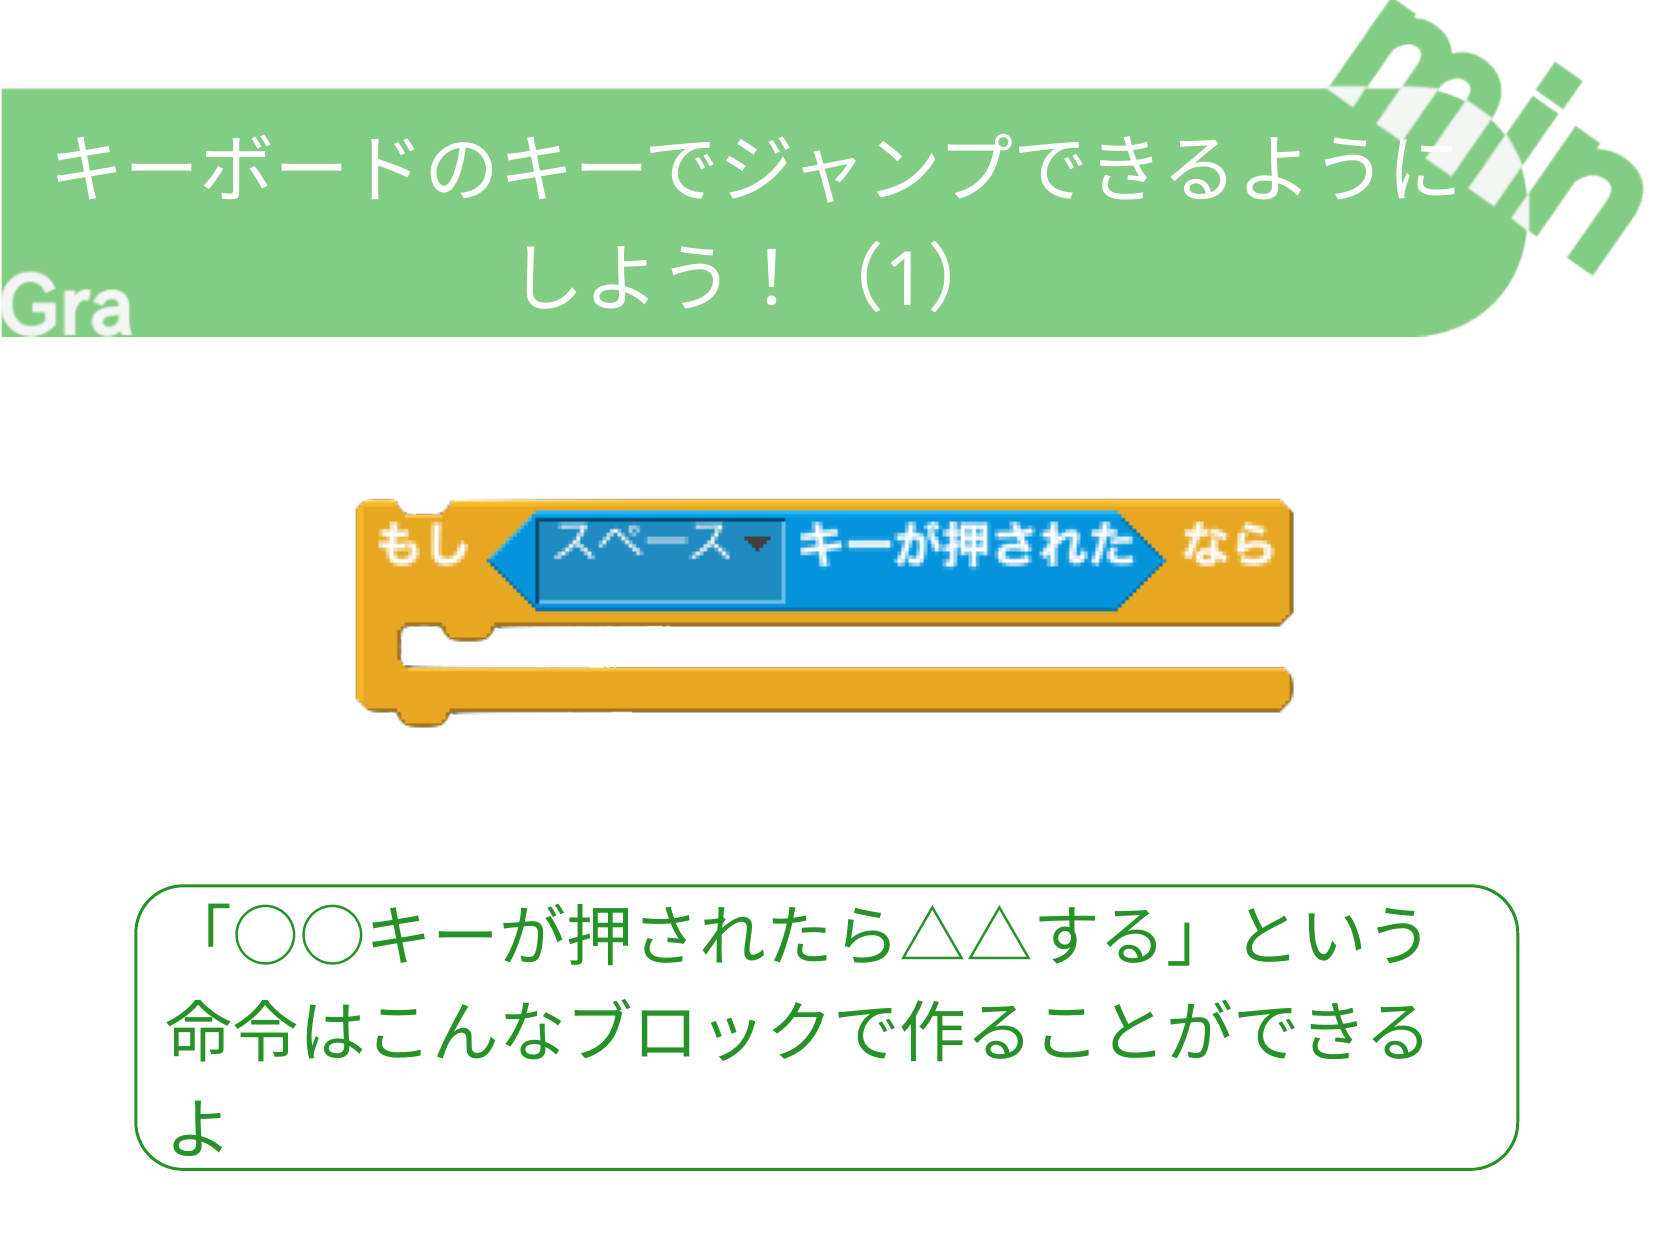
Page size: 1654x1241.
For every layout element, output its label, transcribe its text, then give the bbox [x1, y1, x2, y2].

picture [323, 466, 1331, 751]
picture [1, 0, 1654, 337]
text_box 「○○キーが押されたら△△する」という命令はこんなブロックで作ることができるよ [135, 885, 1518, 1170]
title キーボードのキーでジャンプできるように しよう！（1） [11, 113, 1501, 324]
